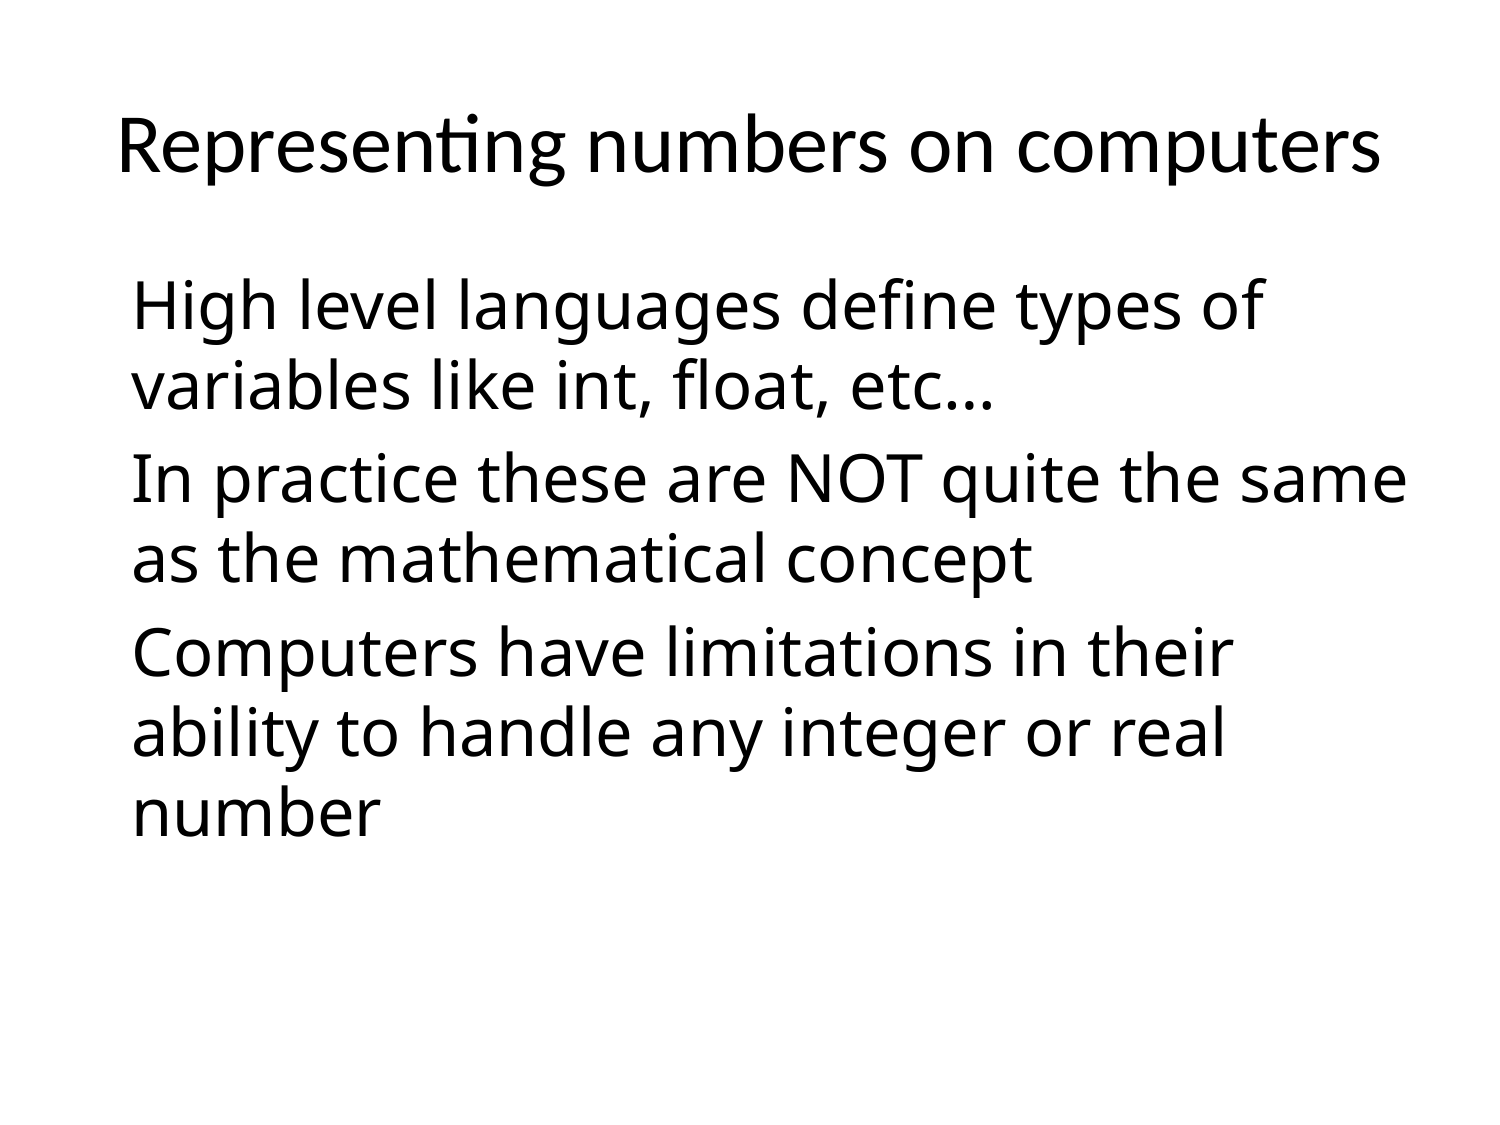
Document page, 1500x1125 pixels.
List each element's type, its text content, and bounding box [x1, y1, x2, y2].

list High level languages define types of variables like int, float, etc… In practice these are NOT quite the same as the mathematical concept Computers have limitations in their ability to handle any integer or real number [75, 262, 1425, 1005]
title Representing numbers on computers [75, 45, 1425, 233]
